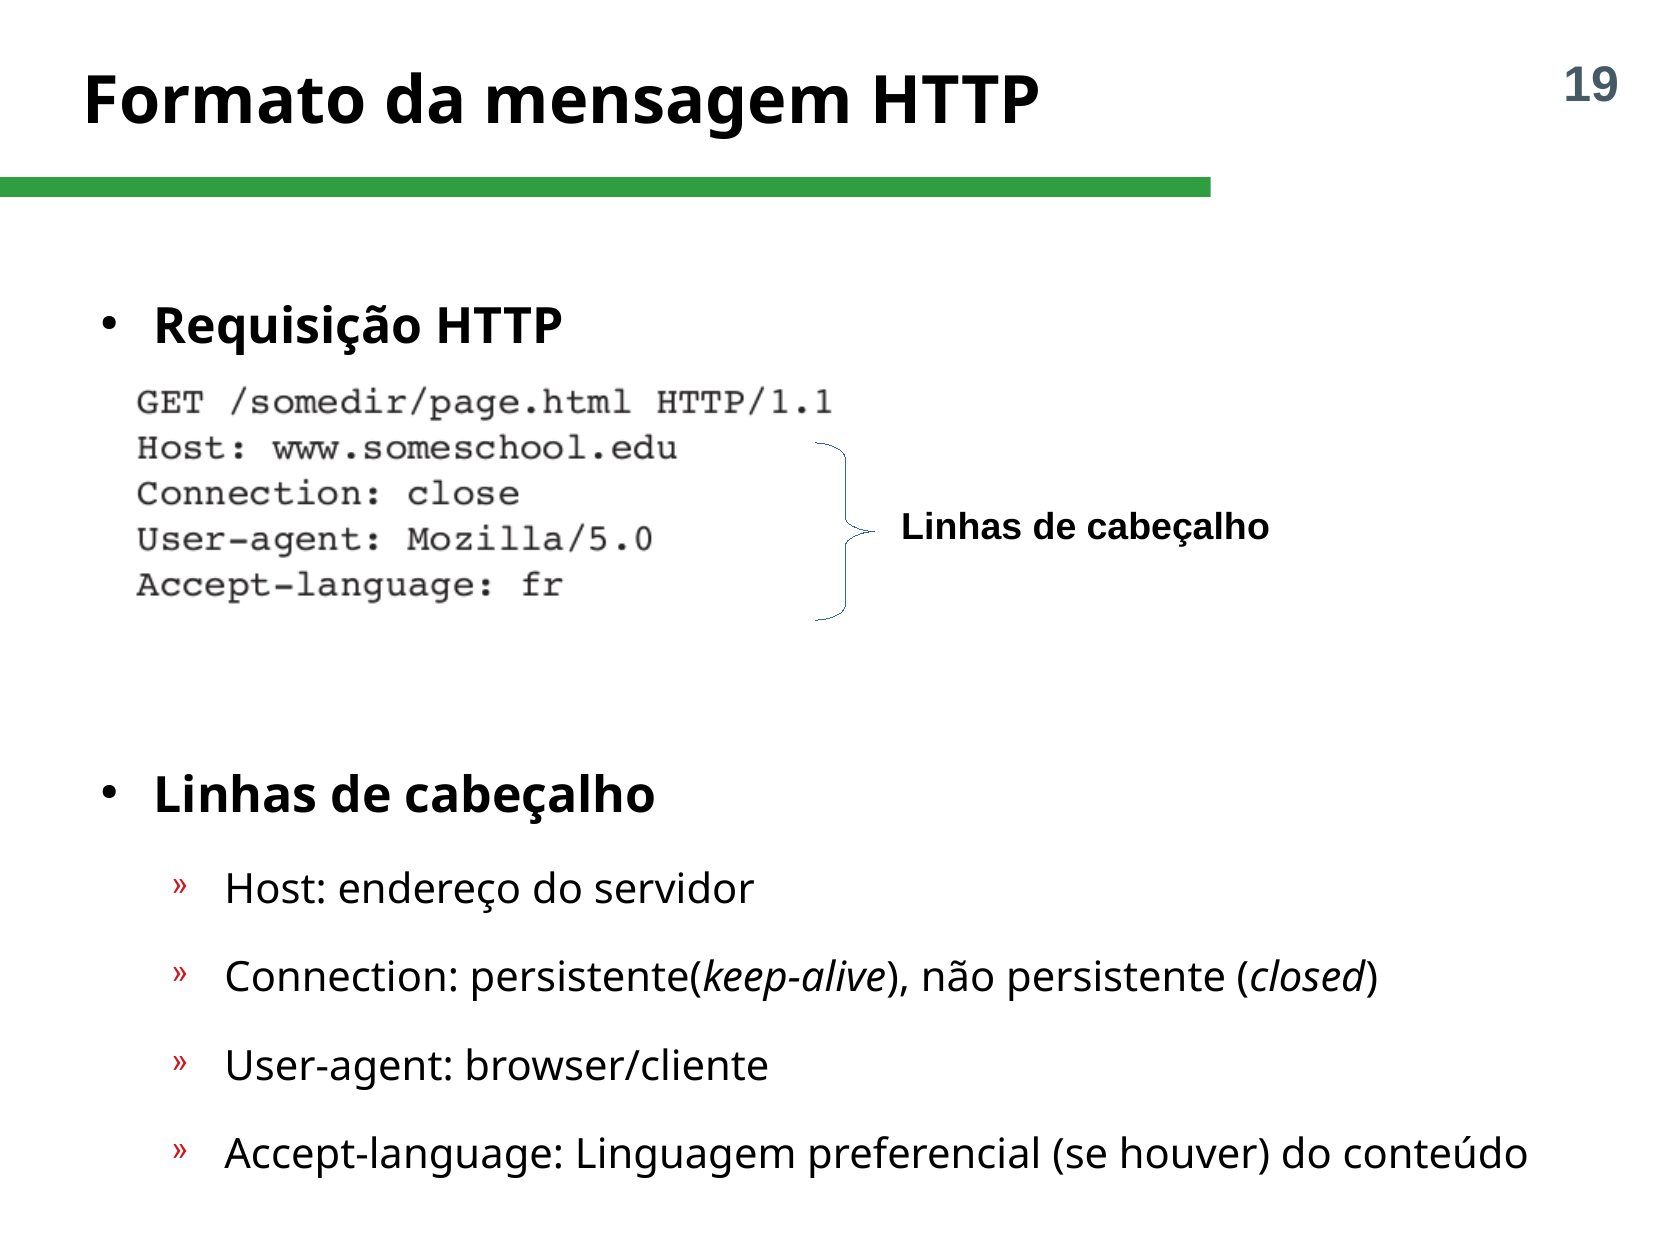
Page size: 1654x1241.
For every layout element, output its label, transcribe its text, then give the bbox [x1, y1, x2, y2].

list Requisição HTTP Linhas de cabeçalho Host: endereço do servidor Connection: persistente(keep-alive), não persistente (closed) User-agent: browser/cliente Accept-language: Linguagem preferencial (se houver) do conteúdo [82, 290, 1571, 1211]
text_box Linhas de cabeçalho [886, 498, 1294, 556]
picture [118, 377, 844, 621]
title Formato da mensagem HTTP [82, 0, 1211, 202]
